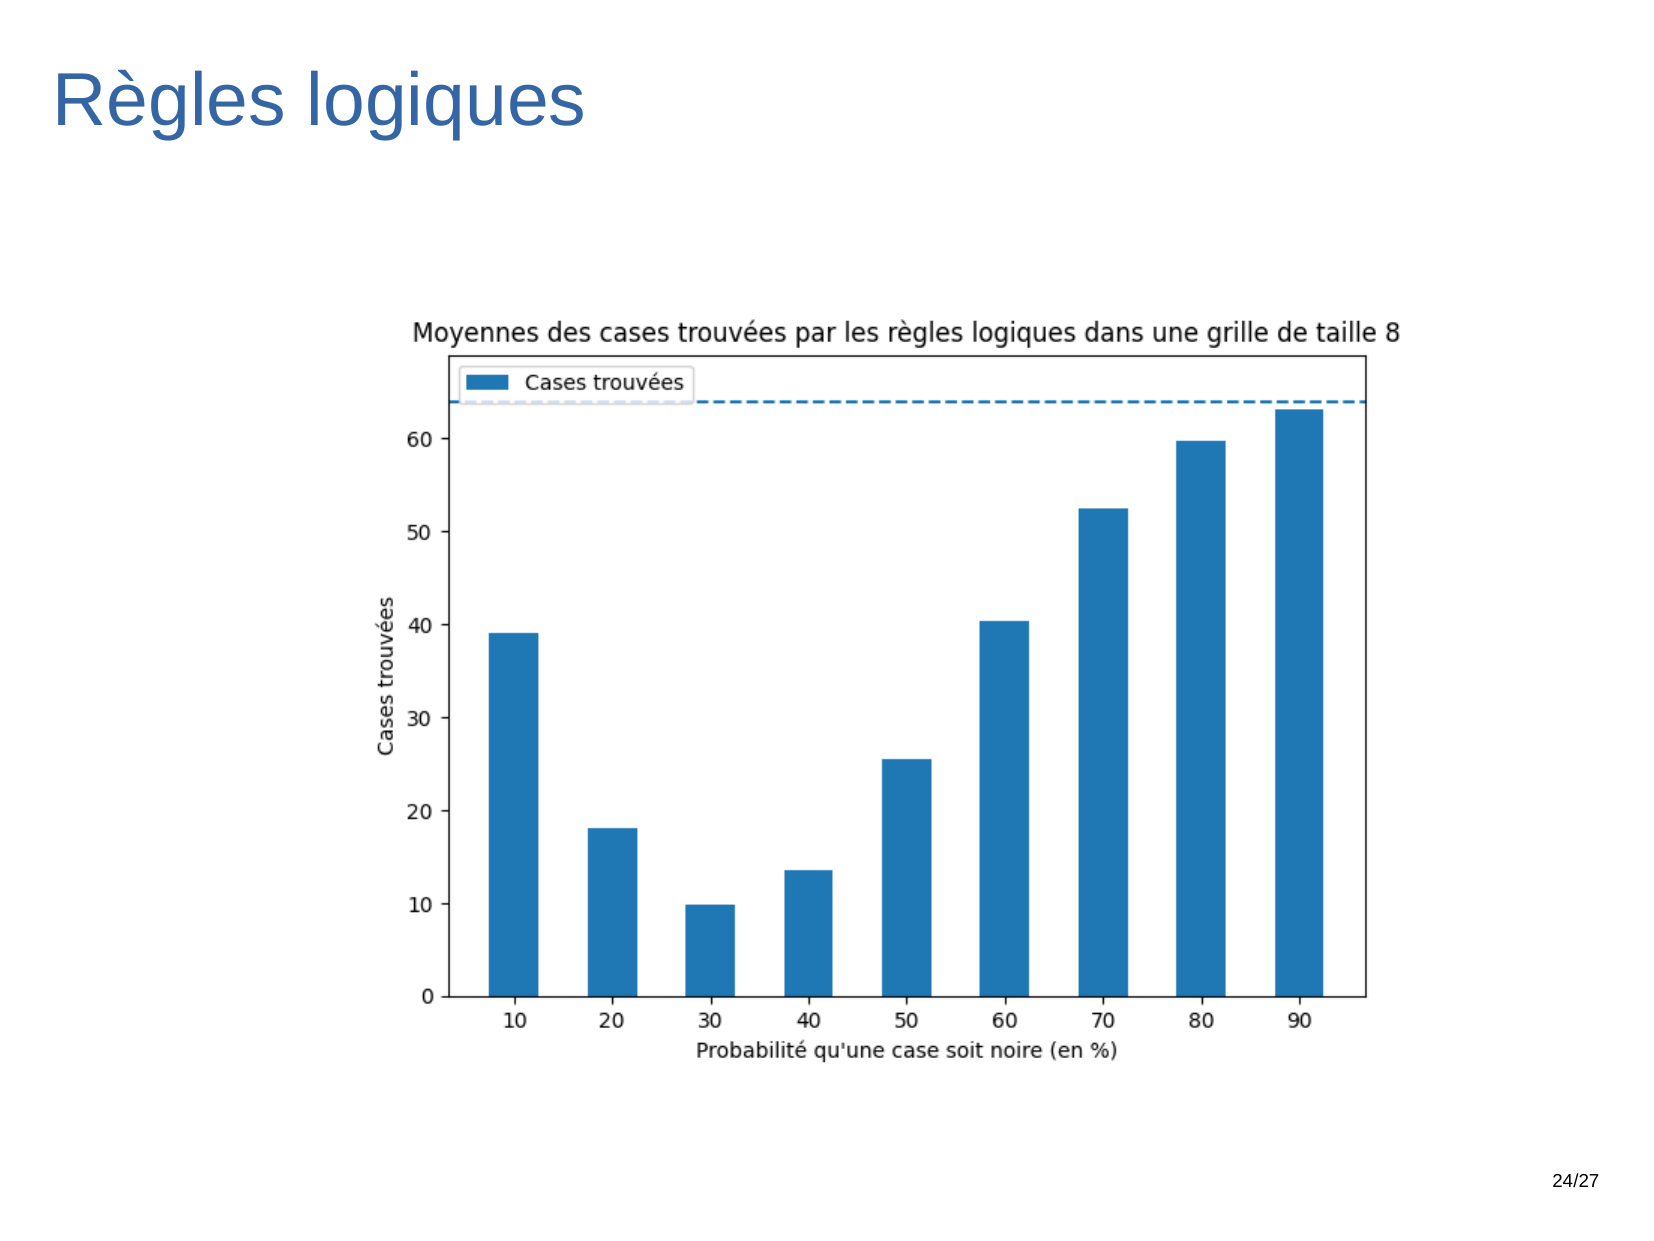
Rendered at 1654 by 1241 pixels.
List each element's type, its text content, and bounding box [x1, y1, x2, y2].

picture [300, 255, 1484, 1088]
text_box 24/27 [1537, 1162, 1614, 1199]
text_box Règles logiques [37, 50, 638, 151]
